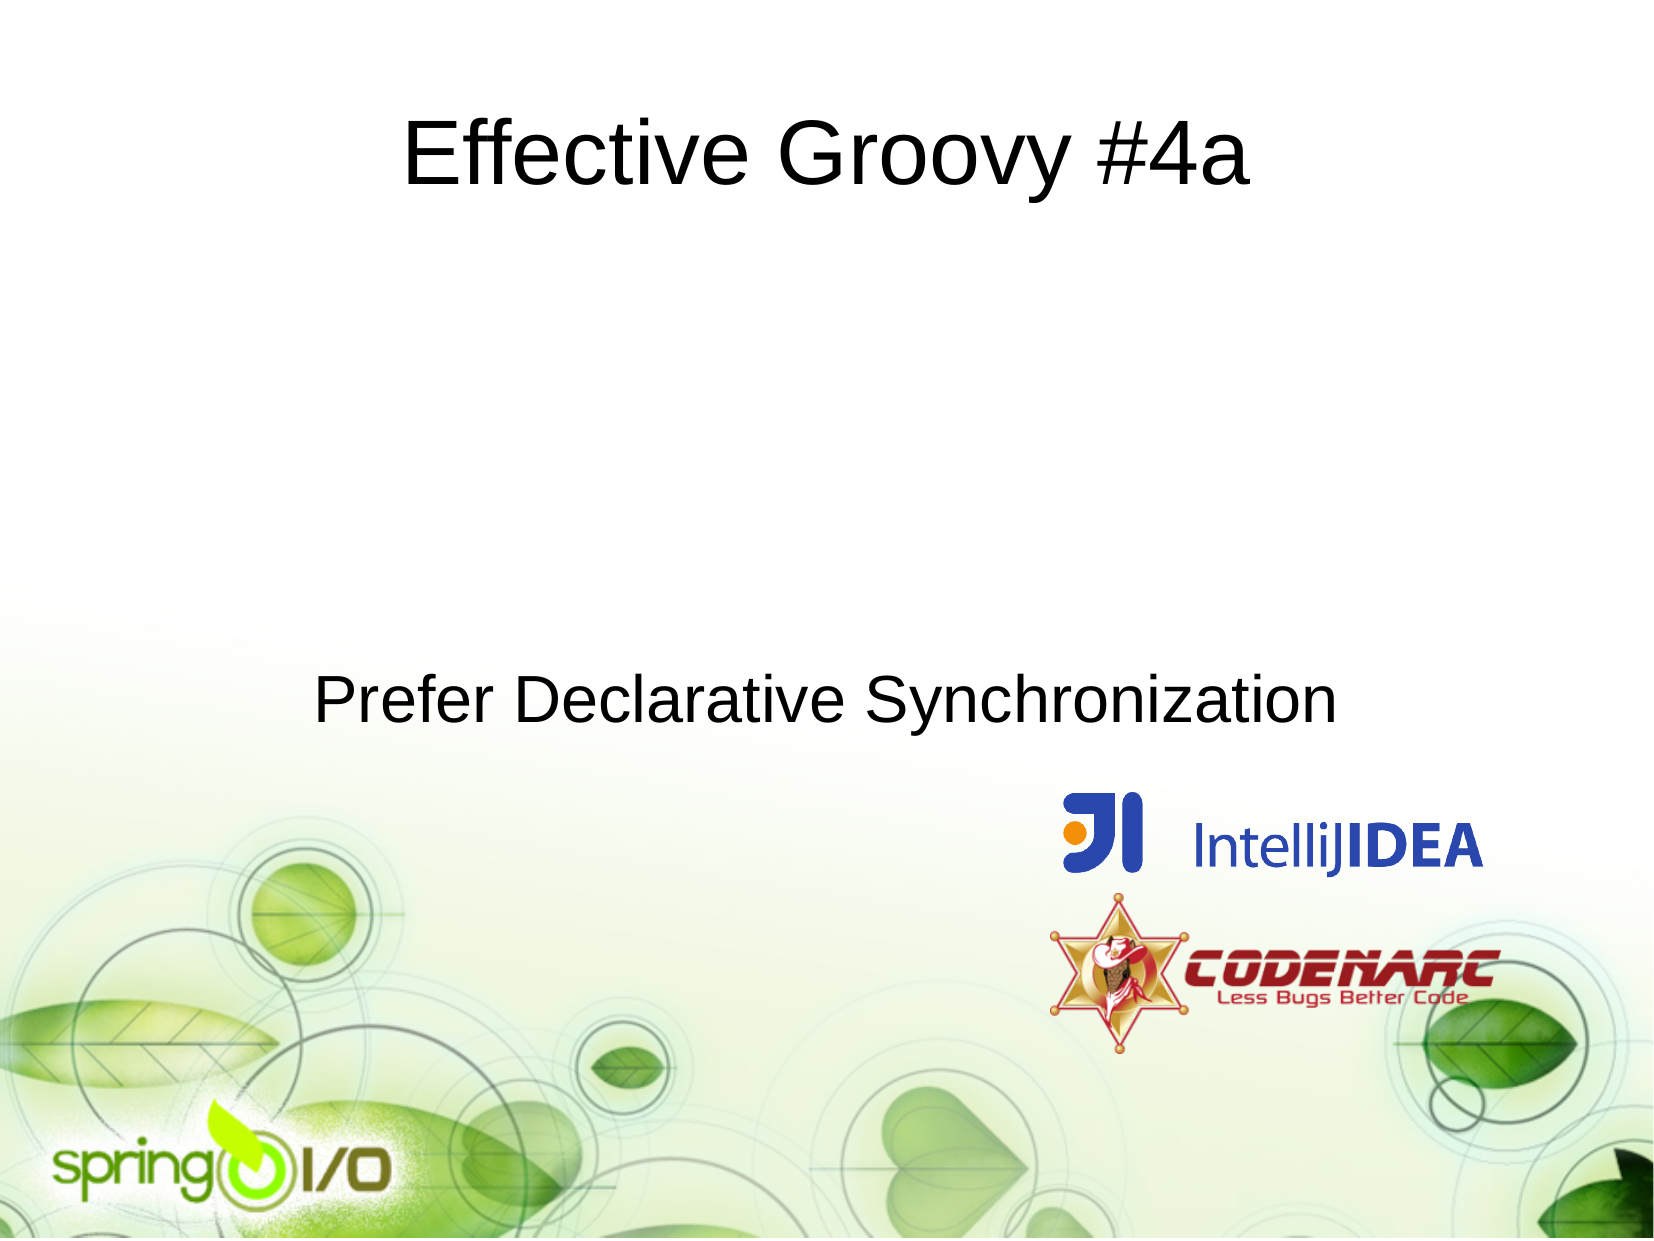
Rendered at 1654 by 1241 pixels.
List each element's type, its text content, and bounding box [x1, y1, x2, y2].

subtitle Prefer Declarative Synchronization [82, 297, 1571, 1102]
picture [0, 0, 1654, 1238]
title Effective Groovy #4a [82, 56, 1571, 250]
